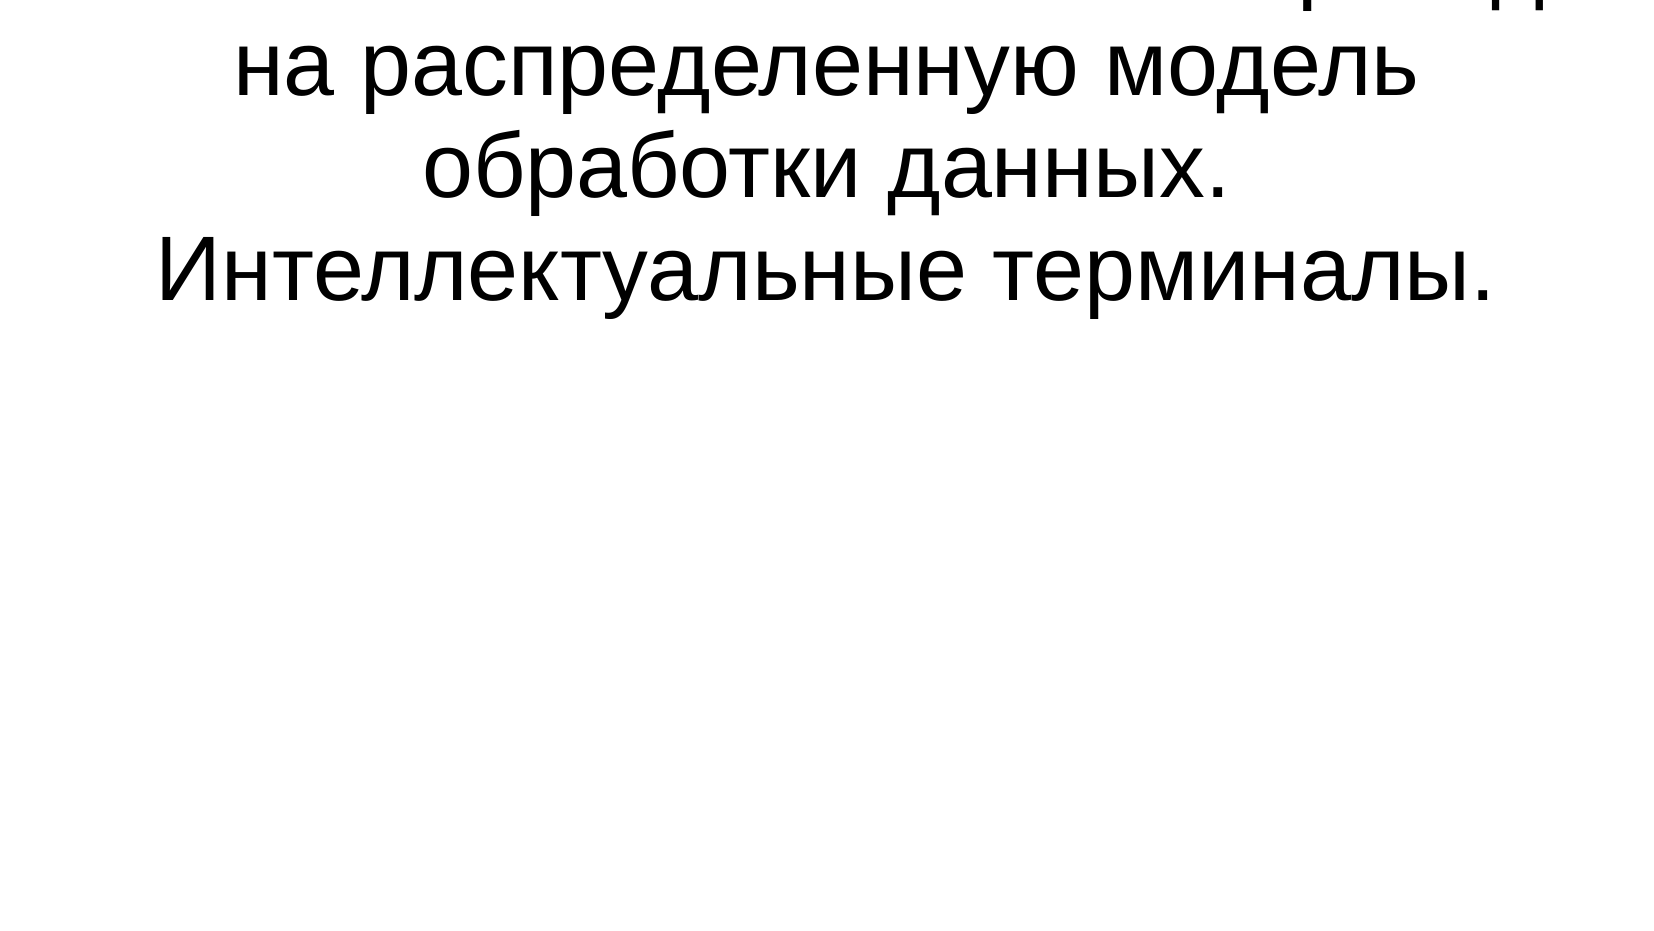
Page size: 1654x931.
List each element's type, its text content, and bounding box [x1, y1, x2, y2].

title 1.2 Появление ПК. Переход на распределенную модель обработки данных. Интеллектуальные терминалы. [82, 0, 1571, 320]
